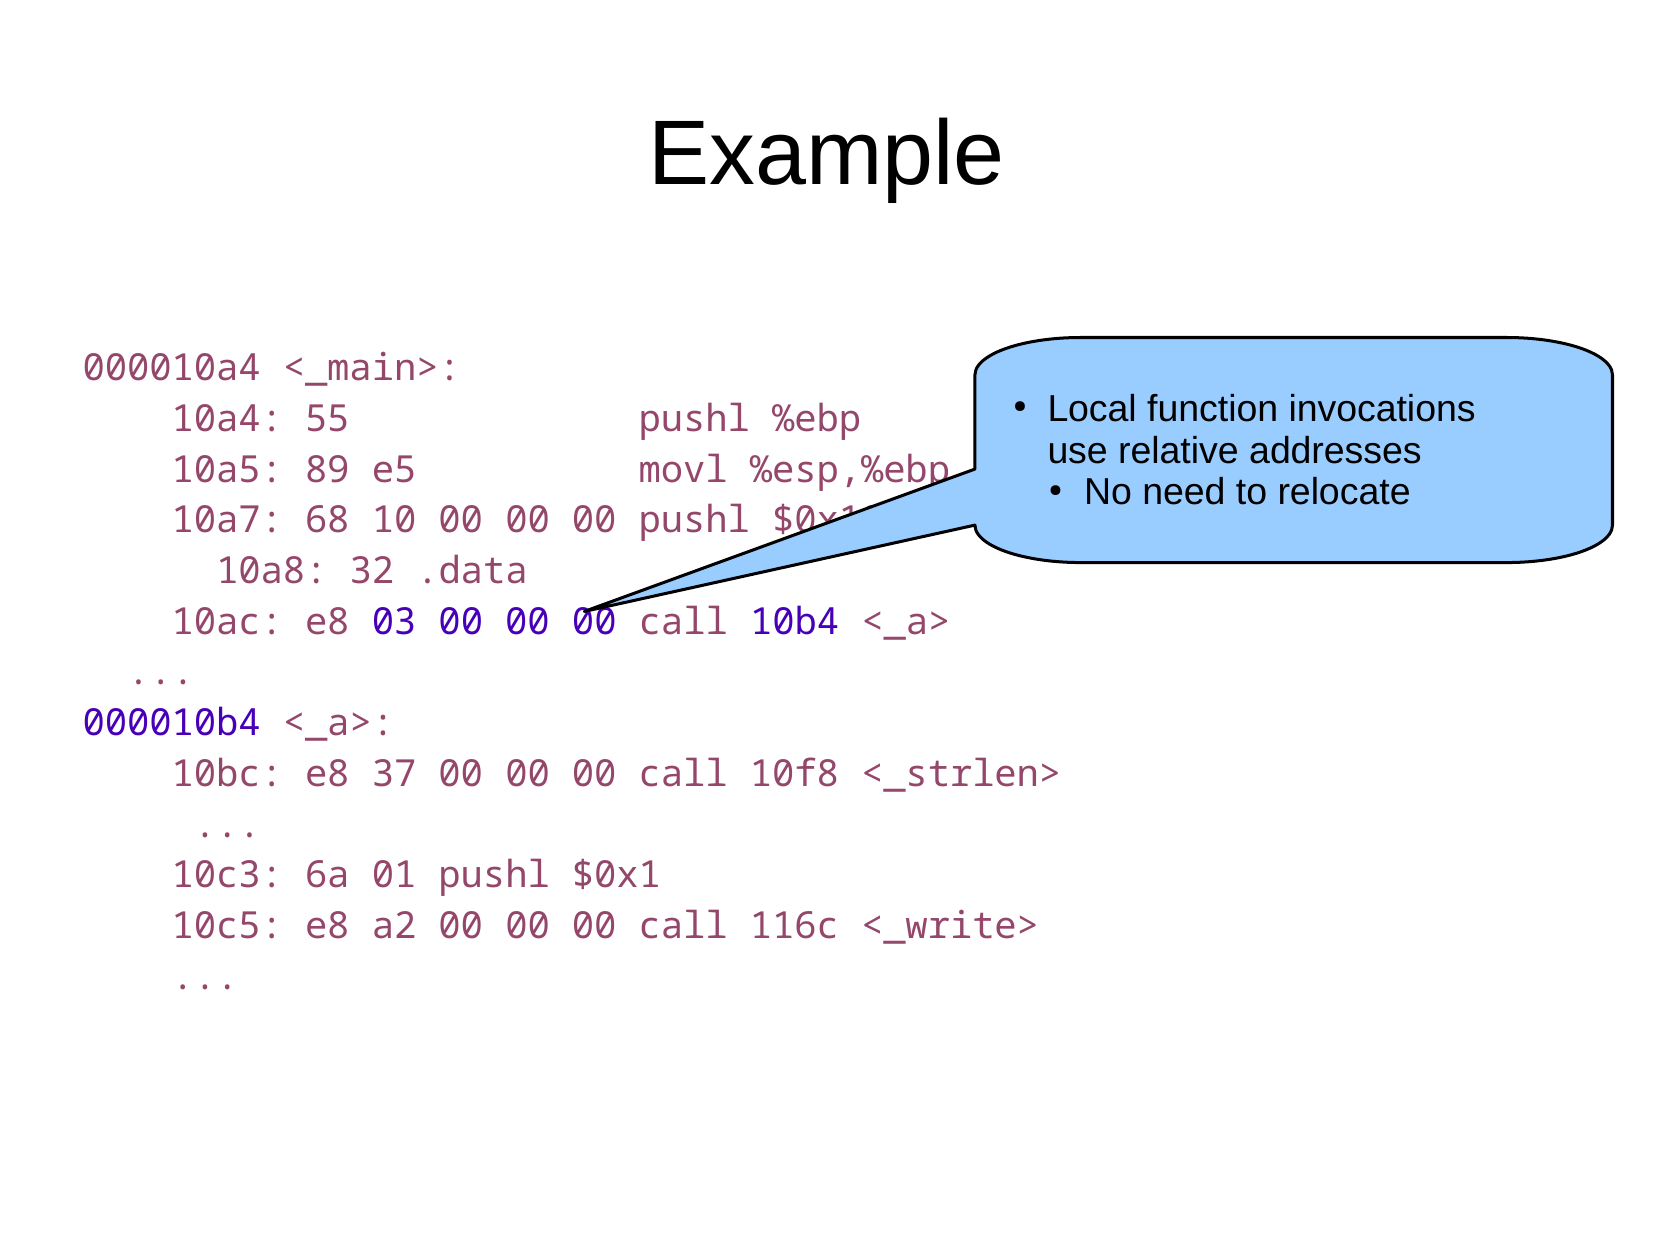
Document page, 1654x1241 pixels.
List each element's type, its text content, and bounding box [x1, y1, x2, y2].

text_box Local function invocations use relative addresses No need to relocate [584, 337, 1613, 612]
title Example [82, 49, 1571, 257]
list 000010a4 <_main>: 10a4: 55 pushl %ebp 10a5: 89 e5 movl %esp,%ebp 10a7: 68 10 00 00 00 pushl $0x10 10a8: 32 .data 10ac: e8 03 00 00 00 call 10b4 <_a> ... 000010b4 <_a>: 10bc: e8 37 00 00 00 call 10f8 <_strlen> ... 10c3: 6a 01 pushl $0x1 10c5: e8 a2 00 00 00 call 116c <_write> ... [82, 290, 1571, 1010]
